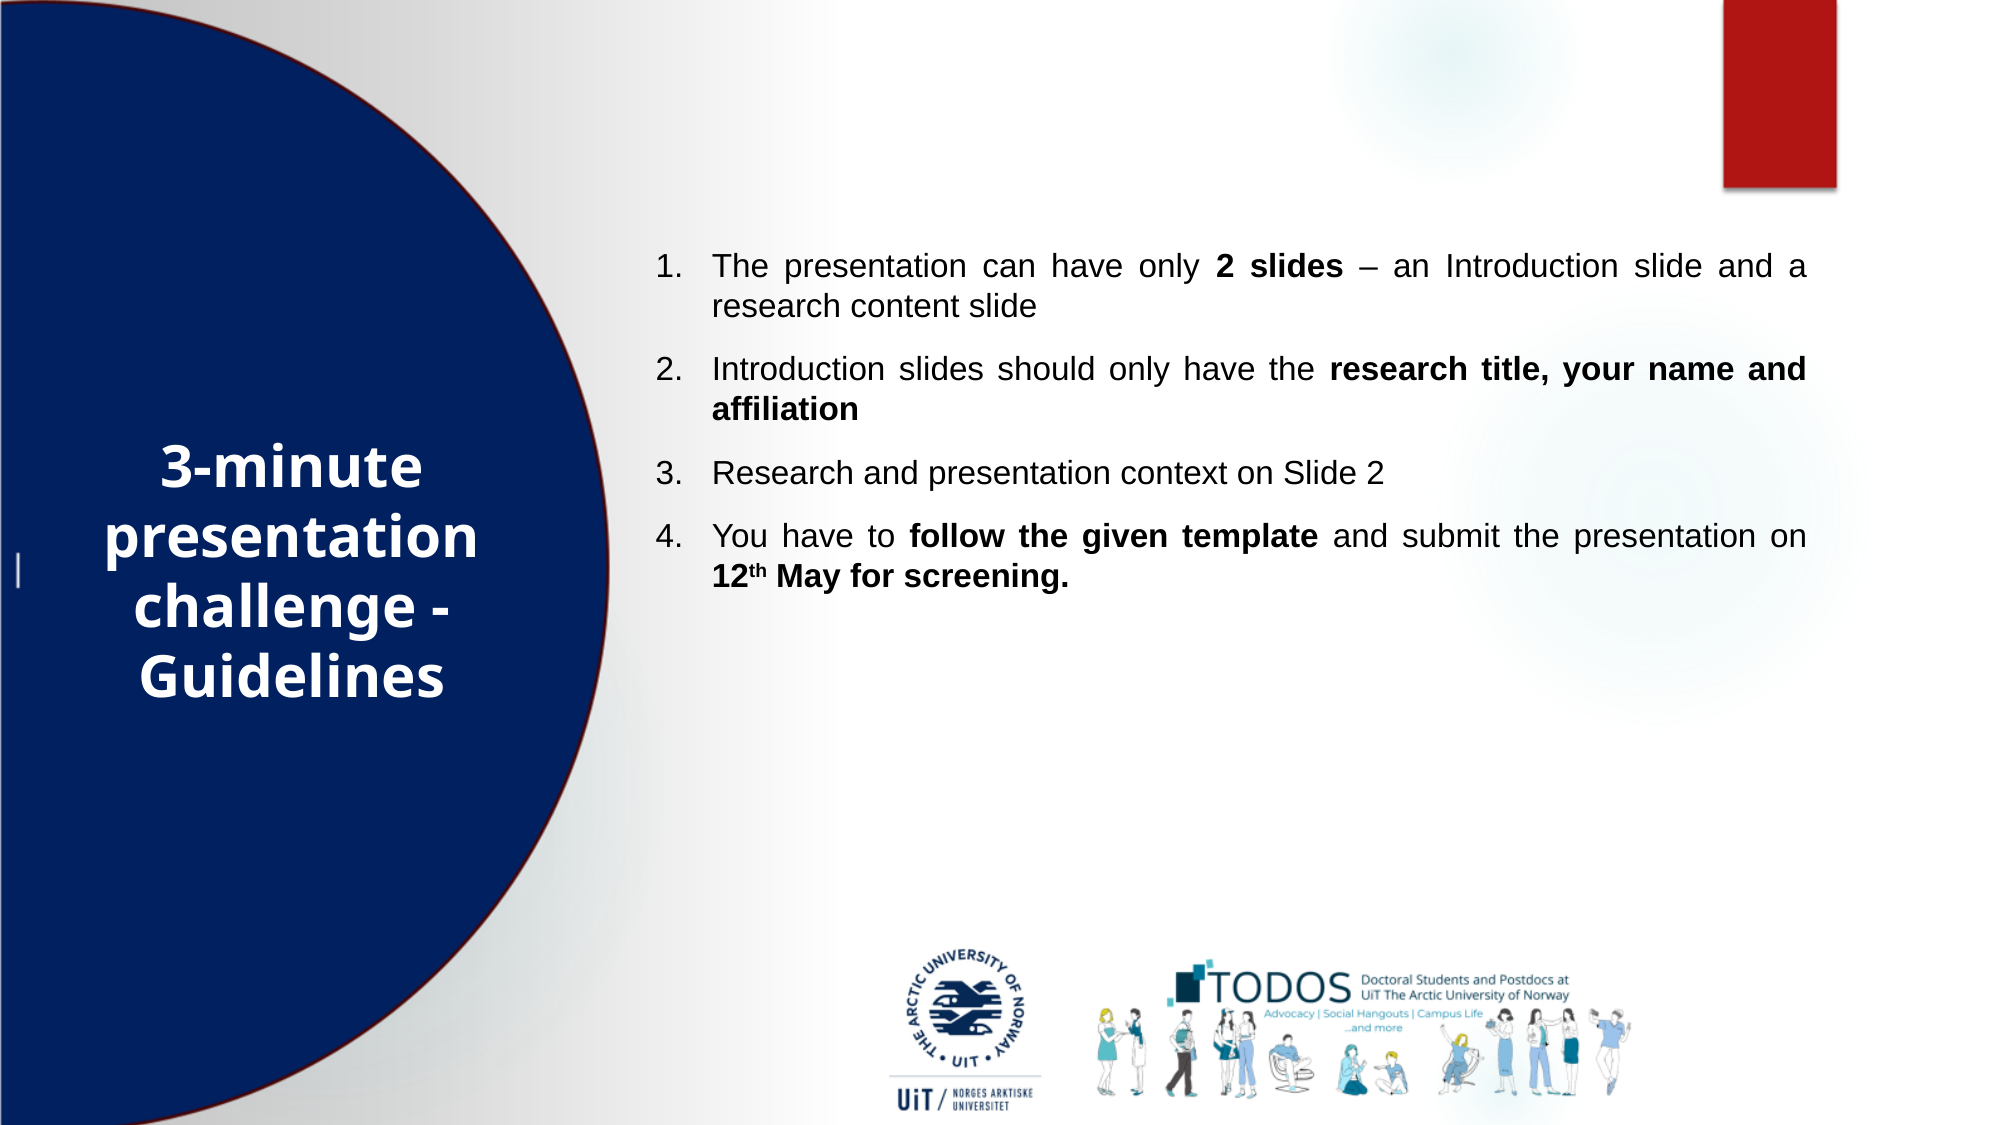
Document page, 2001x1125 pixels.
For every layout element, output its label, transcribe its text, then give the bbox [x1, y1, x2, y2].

picture [0, 0, 2001, 1125]
text_box 3-minute presentation challenge - Guidelines [50, 422, 534, 717]
text_box The presentation can have only 2 slides – an Introduction slide and a research content slide Introduction slides should only have the research title, your name and affiliation Research and presentation context on Slide 2 You have to follow the given template and submit the presentation on 12th May for screening. [640, 236, 1823, 602]
